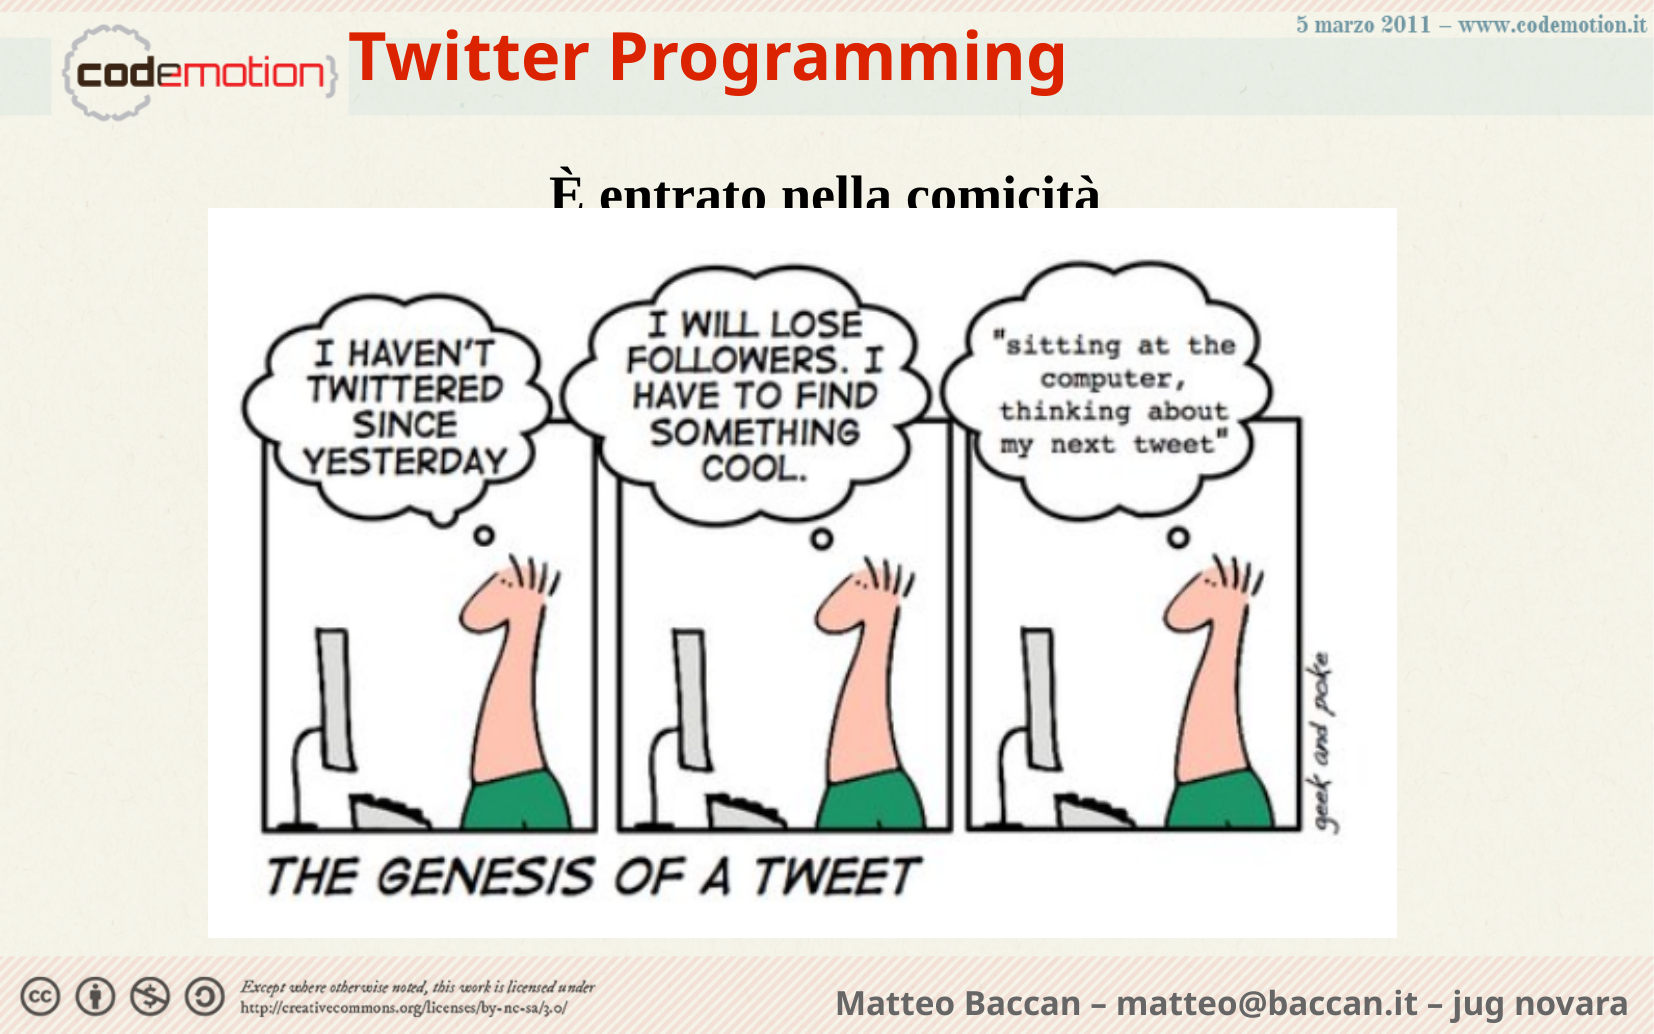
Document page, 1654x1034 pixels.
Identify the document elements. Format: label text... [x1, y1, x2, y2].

picture [0, 0, 1654, 1034]
title Twitter Programming [348, 5, 1605, 103]
text_box È entrato nella comicità [41, 128, 1610, 766]
